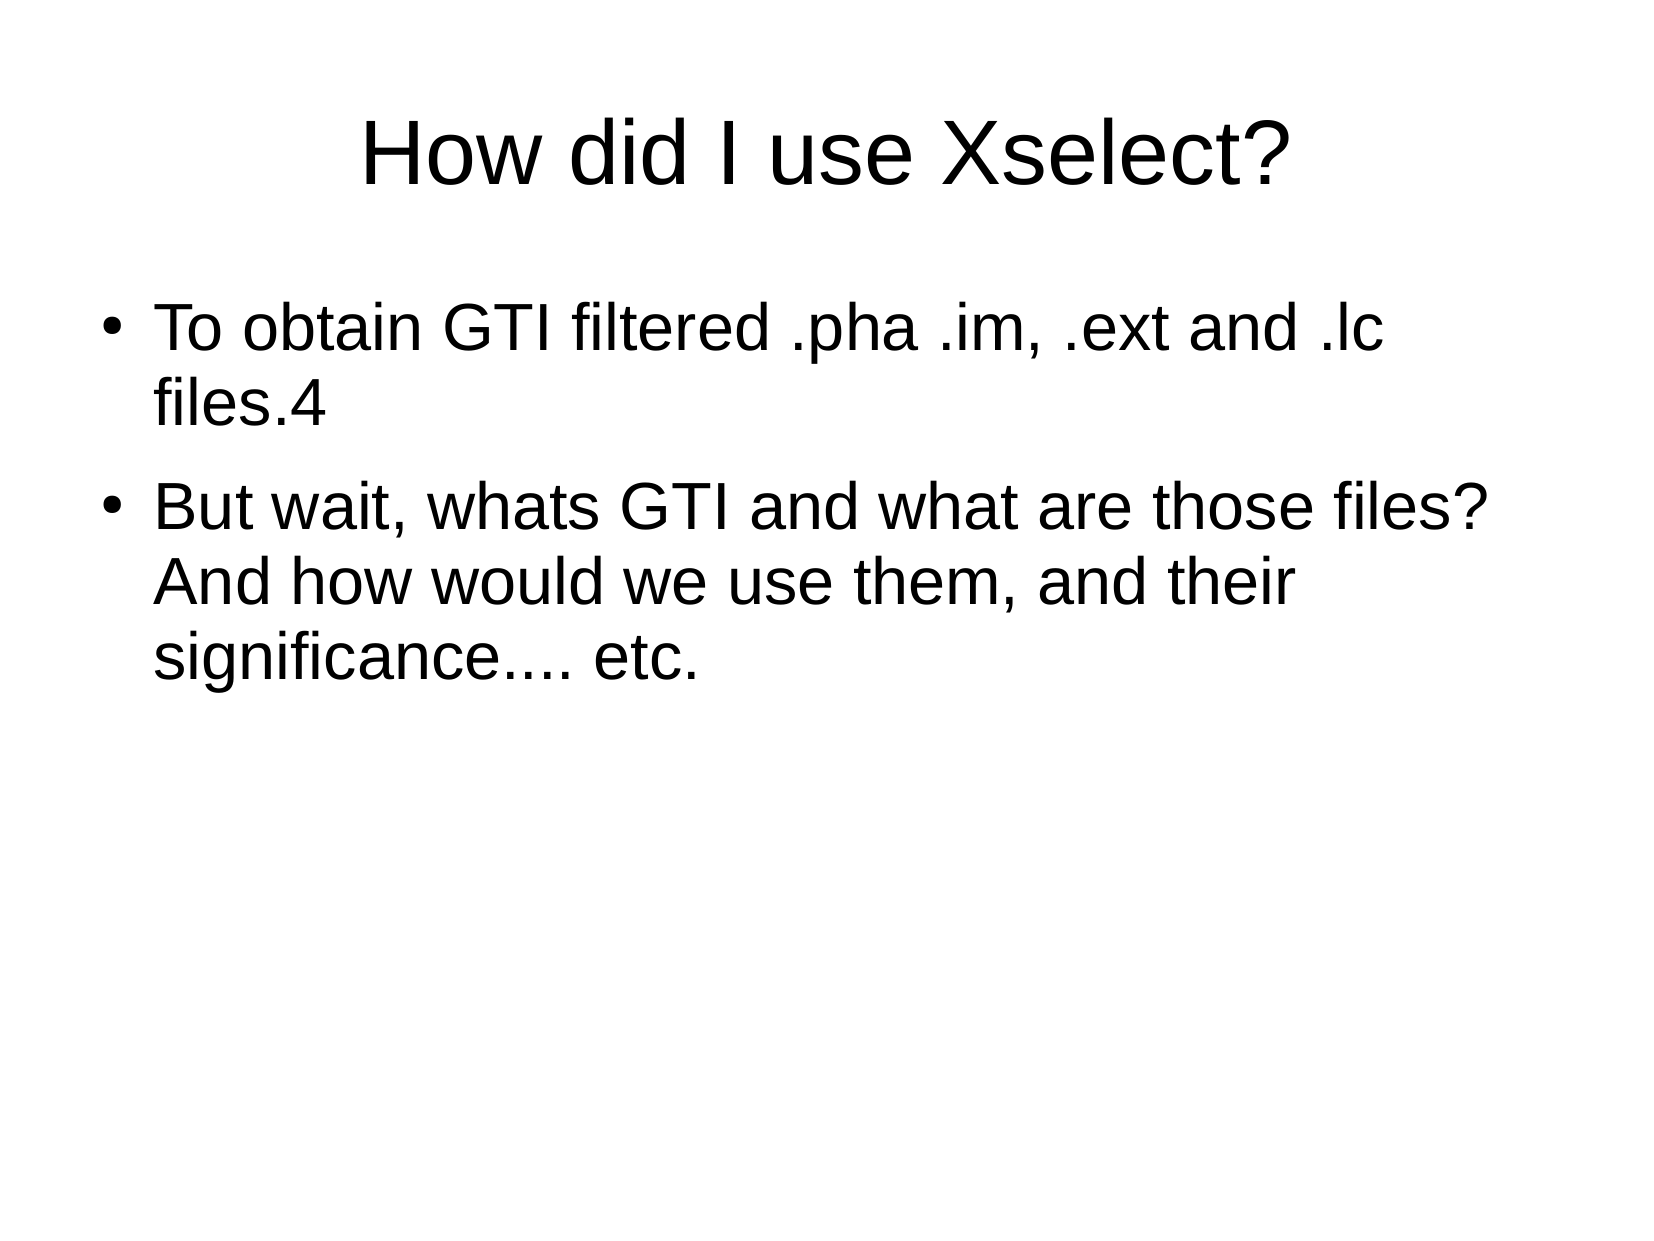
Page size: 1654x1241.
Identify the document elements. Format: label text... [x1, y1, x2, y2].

list To obtain GTI filtered .pha .im, .ext and .lc files.4 But wait, whats GTI and what are those files? And how would we use them, and their significance.... etc. [82, 290, 1571, 1010]
title How did I use Xselect? [82, 49, 1571, 257]
